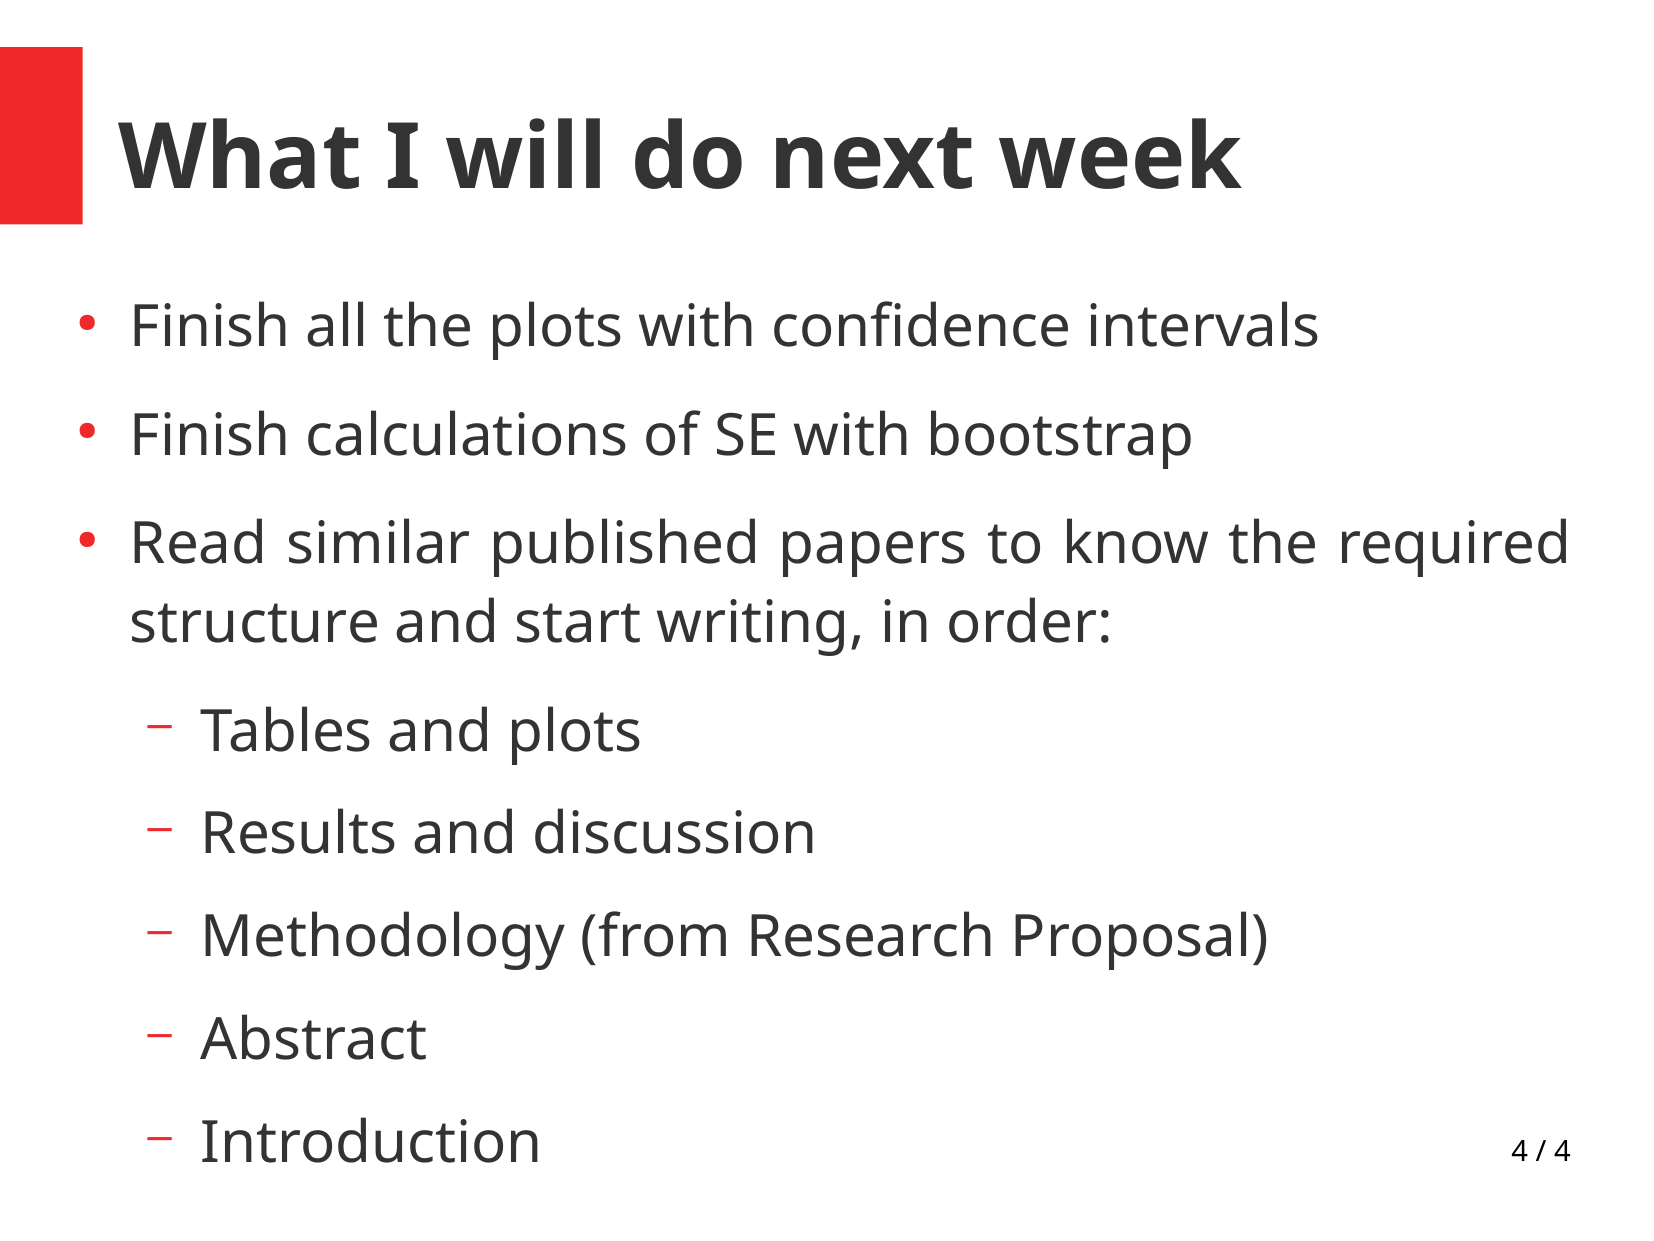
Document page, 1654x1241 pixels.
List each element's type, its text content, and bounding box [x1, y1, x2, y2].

list Finish all the plots with confidence intervals Finish calculations of SE with bootstrap Read similar published papers to know the required structure and start writing, in order: Tables and plots Results and discussion Methodology (from Research Proposal) Abstract Introduction [59, 284, 1571, 1004]
title What I will do next week [118, 49, 1571, 257]
